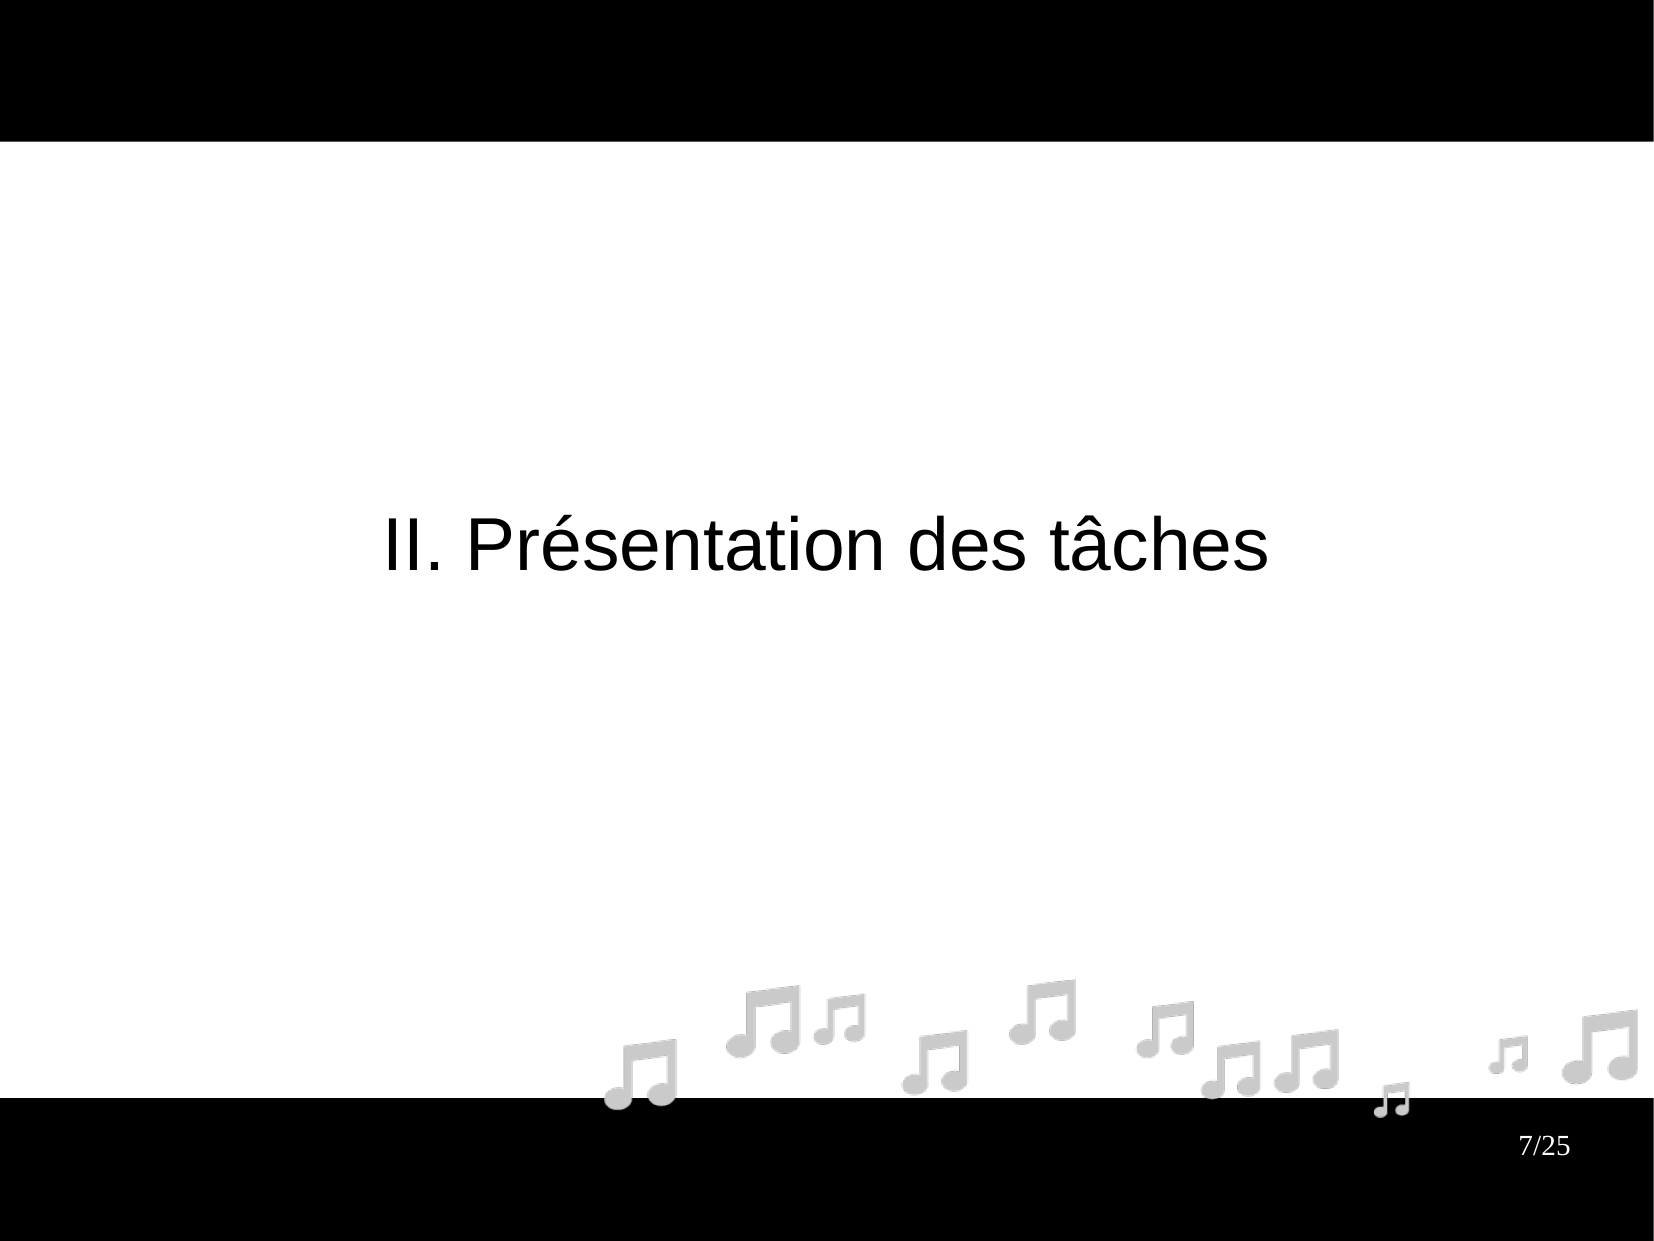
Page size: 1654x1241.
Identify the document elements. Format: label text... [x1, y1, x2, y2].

title II. Présentation des tâches [82, 475, 1571, 615]
